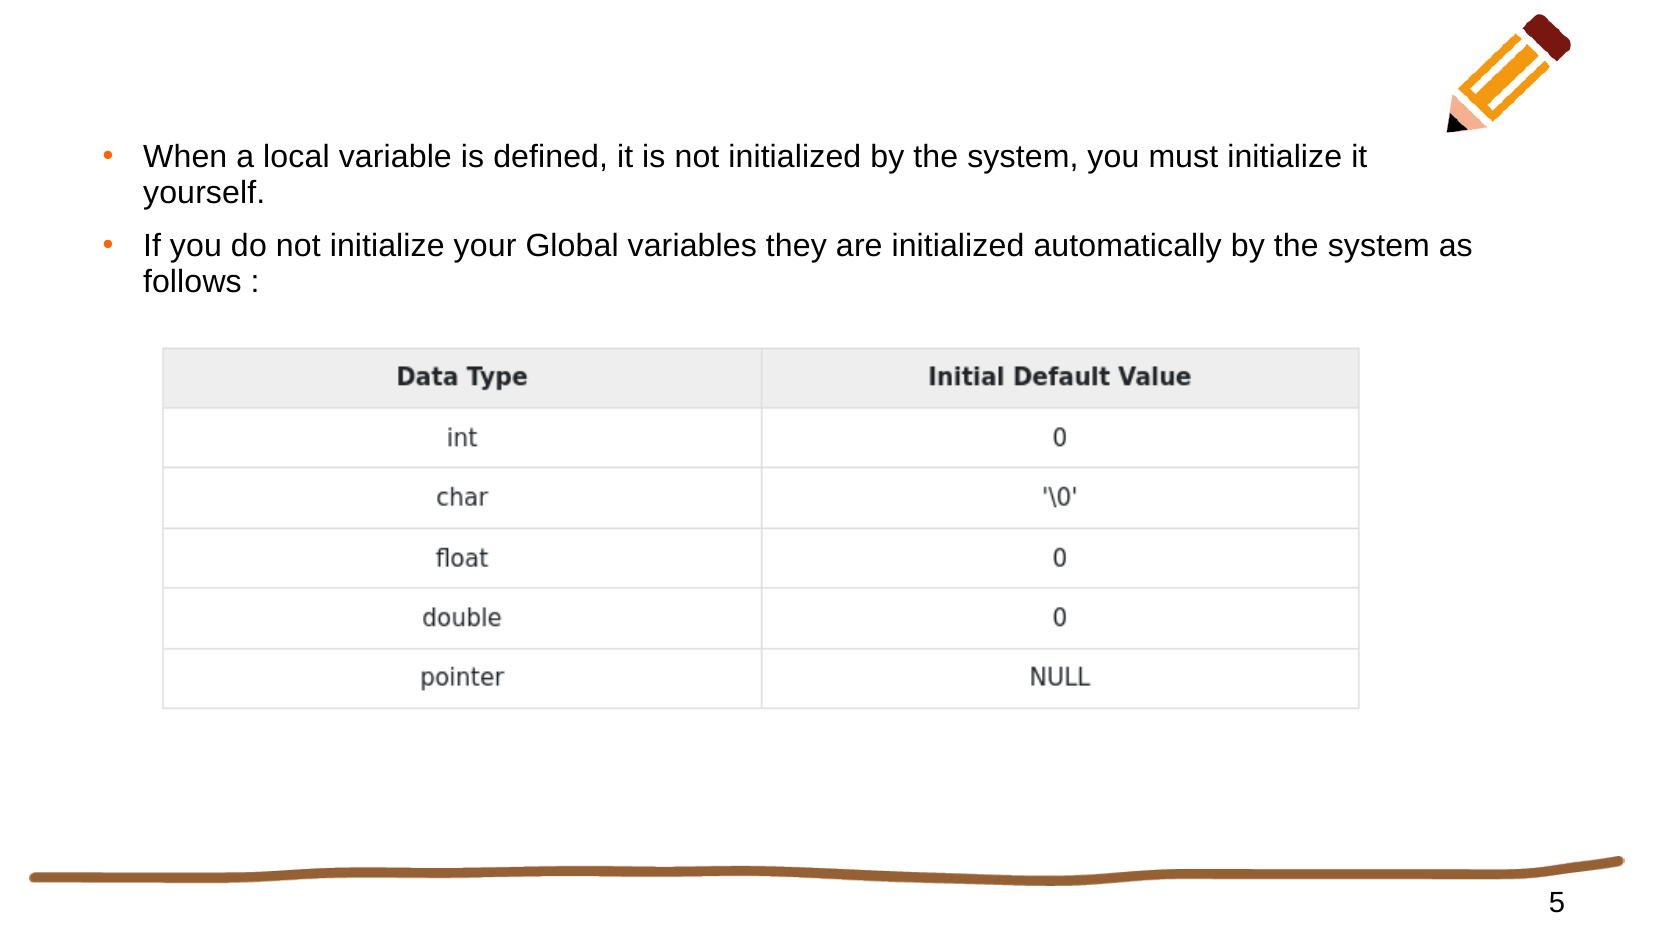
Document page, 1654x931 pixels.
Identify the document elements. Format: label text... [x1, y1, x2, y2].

picture [1446, 14, 1571, 133]
picture [150, 337, 1374, 725]
picture [29, 856, 1625, 886]
list When a local variable is defined, it is not initialized by the system, you must initialize it yourself. If you do not initialize your Global variables they are initialized automatically by the system as follows : [88, 137, 1501, 301]
